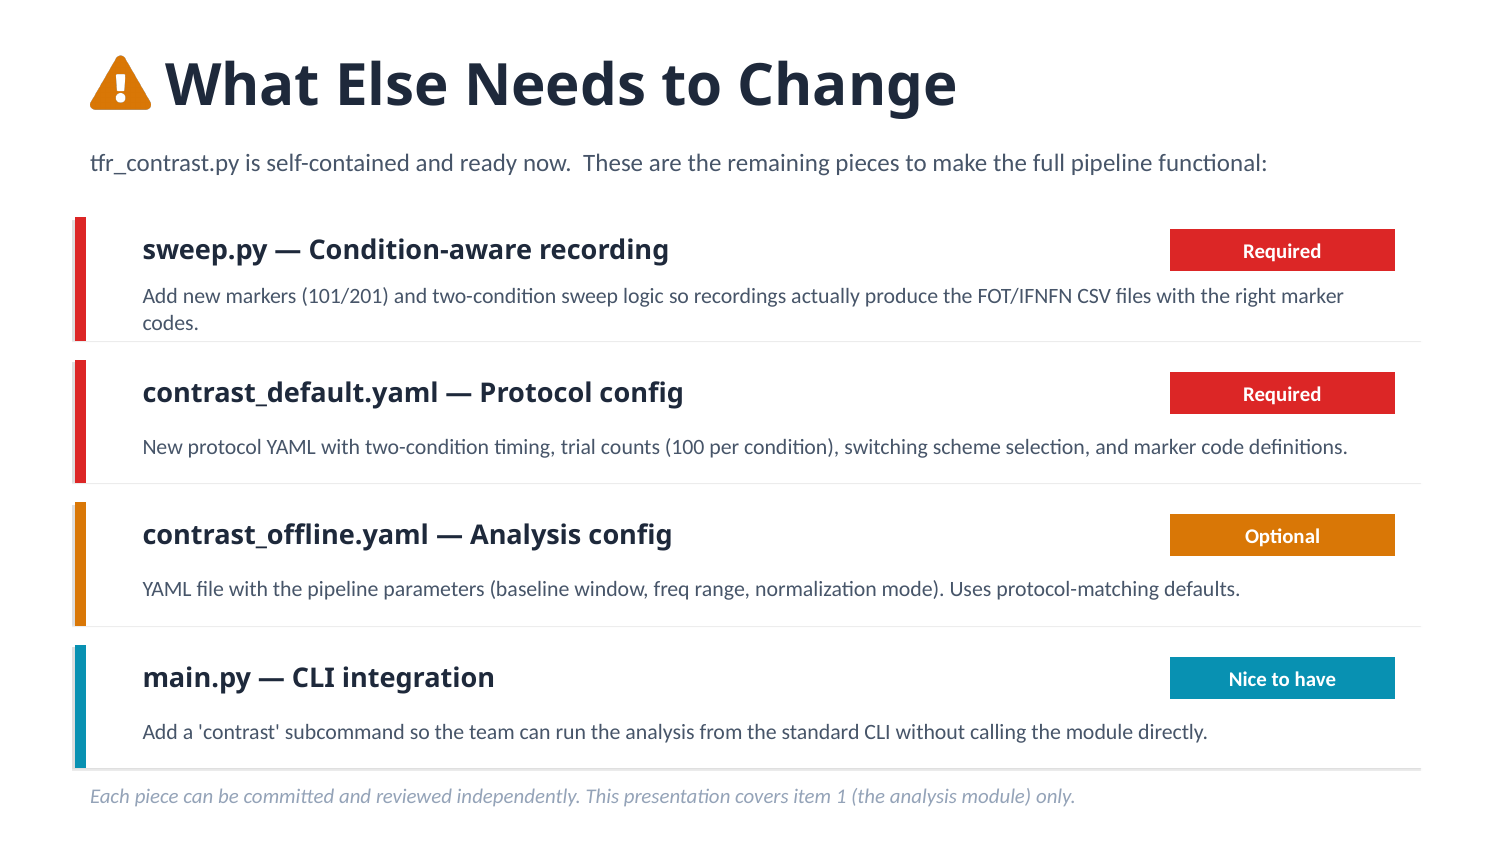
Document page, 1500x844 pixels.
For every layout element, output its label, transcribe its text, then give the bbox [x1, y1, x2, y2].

text_box main.py — CLI integration [128, 653, 1028, 698]
text_box [75, 360, 1425, 483]
text_box tfr_contrast.py is self-contained and ready now. These are the remaining pieces to make the full pipeline functional: [75, 135, 1425, 187]
text_box New protocol YAML with two-condition timing, trial counts (100 per condition), switching scheme selection, and marker code definitions. [128, 417, 1388, 474]
text_box contrast_default.yaml — Protocol config [128, 368, 1028, 413]
text_box sweep.py — Condition-aware recording [128, 225, 1028, 270]
text_box What Else Needs to Change [165, 45, 1365, 120]
text_box [75, 645, 1425, 768]
text_box Required [1170, 229, 1395, 271]
text_box contrast_offline.yaml — Analysis config [128, 510, 1028, 555]
picture [90, 52, 151, 113]
text_box Add a 'contrast' subcommand so the team can run the analysis from the standard CLI without calling the module directly. [128, 702, 1388, 759]
text_box Required [1170, 372, 1395, 414]
text_box Optional [1170, 514, 1395, 556]
text_box Each piece can be committed and reviewed independently. This presentation covers item 1 (the analysis module) only. [75, 773, 1425, 818]
text_box [75, 217, 1425, 341]
text_box Add new markers (101/201) and two-condition sweep logic so recordings actually produce the FOT/IFNFN CSV files with the right marker codes. [128, 274, 1388, 331]
text_box [75, 502, 1425, 626]
text_box Nice to have [1170, 657, 1395, 699]
text_box YAML file with the pipeline parameters (baseline window, freq range, normalization mode). Uses protocol-matching defaults. [128, 559, 1388, 616]
